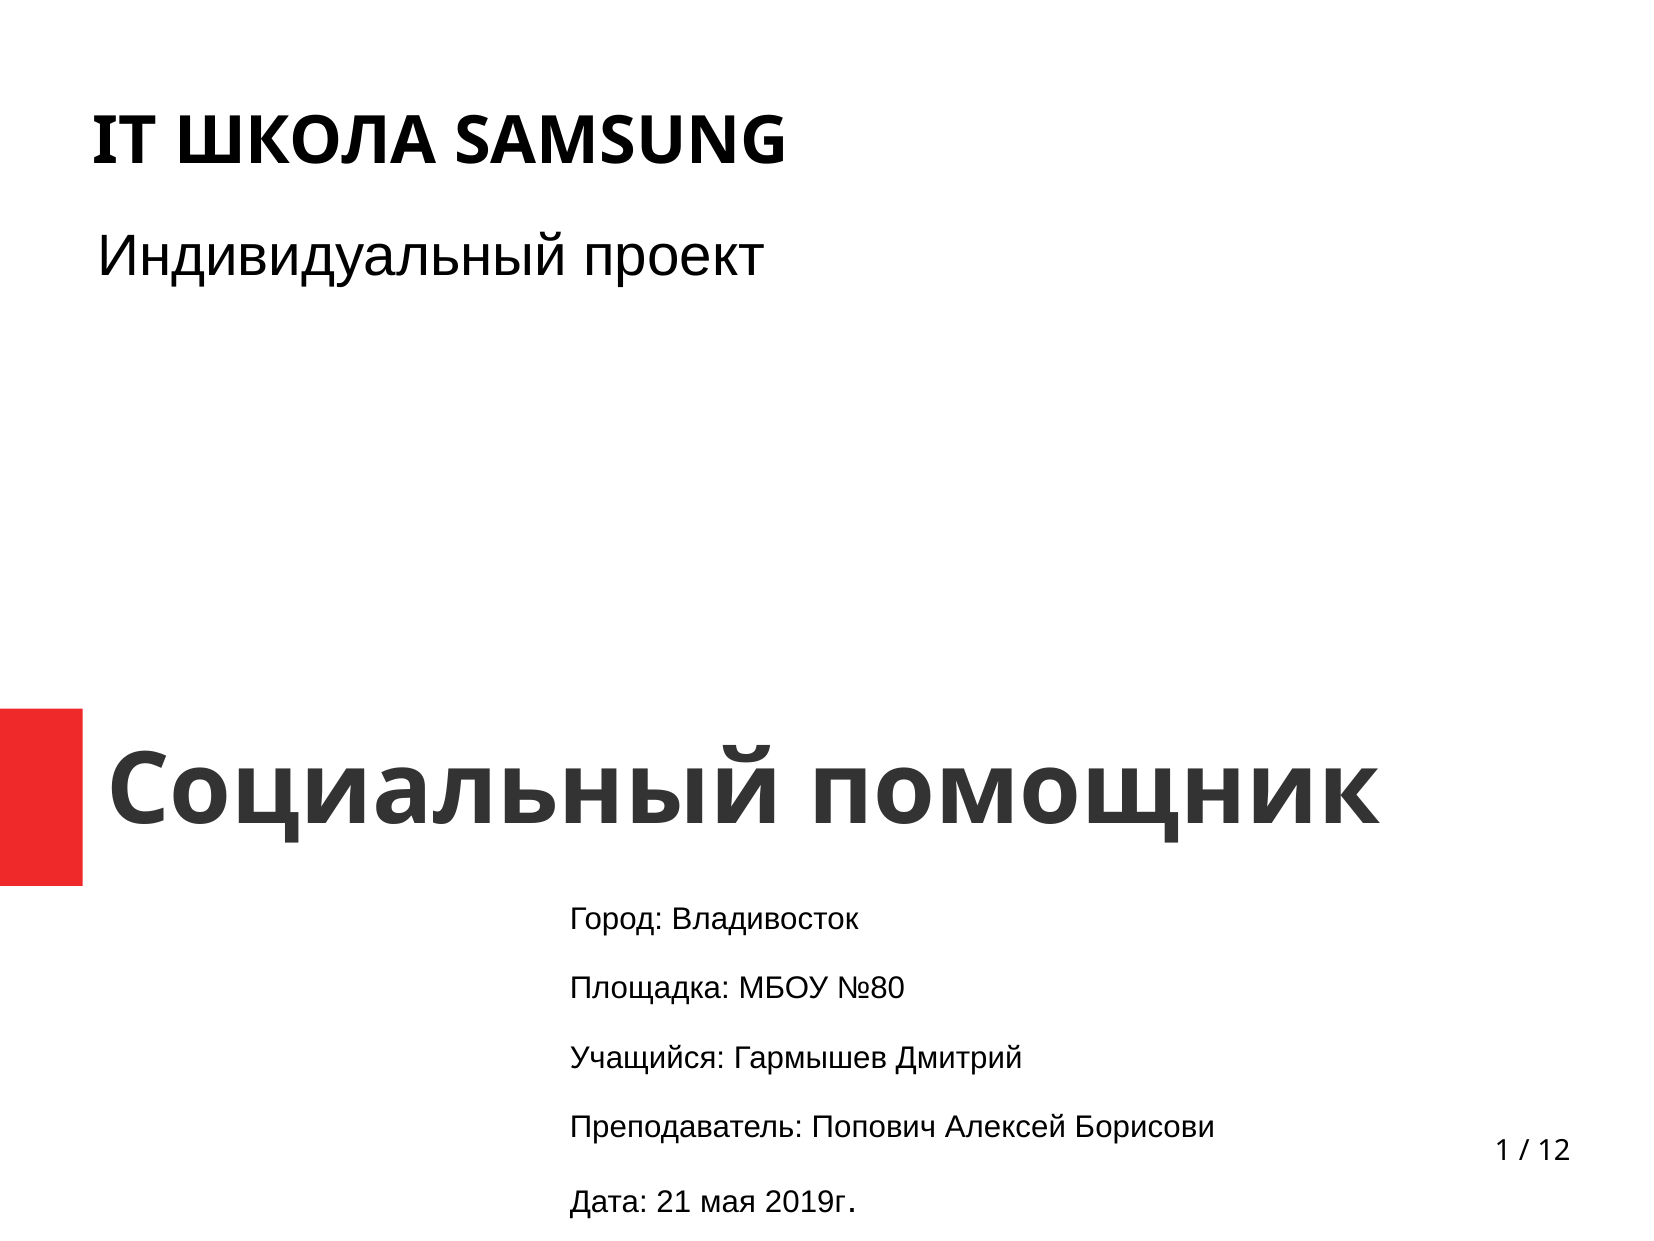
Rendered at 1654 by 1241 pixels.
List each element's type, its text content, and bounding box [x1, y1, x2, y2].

text_box Город: Владивосток Площадка: МБОУ №80 Учащийся: Гармышев Дмитрий Преподаватель: Попович Алексей Борисови Дата: 21 мая 2019г.ч [555, 893, 1232, 1229]
title Социальный помощник [106, 707, 1477, 863]
text_box Индивидуальный проект [82, 214, 886, 355]
text_box IT ШКОЛА SAMSUNG [77, 84, 1560, 230]
